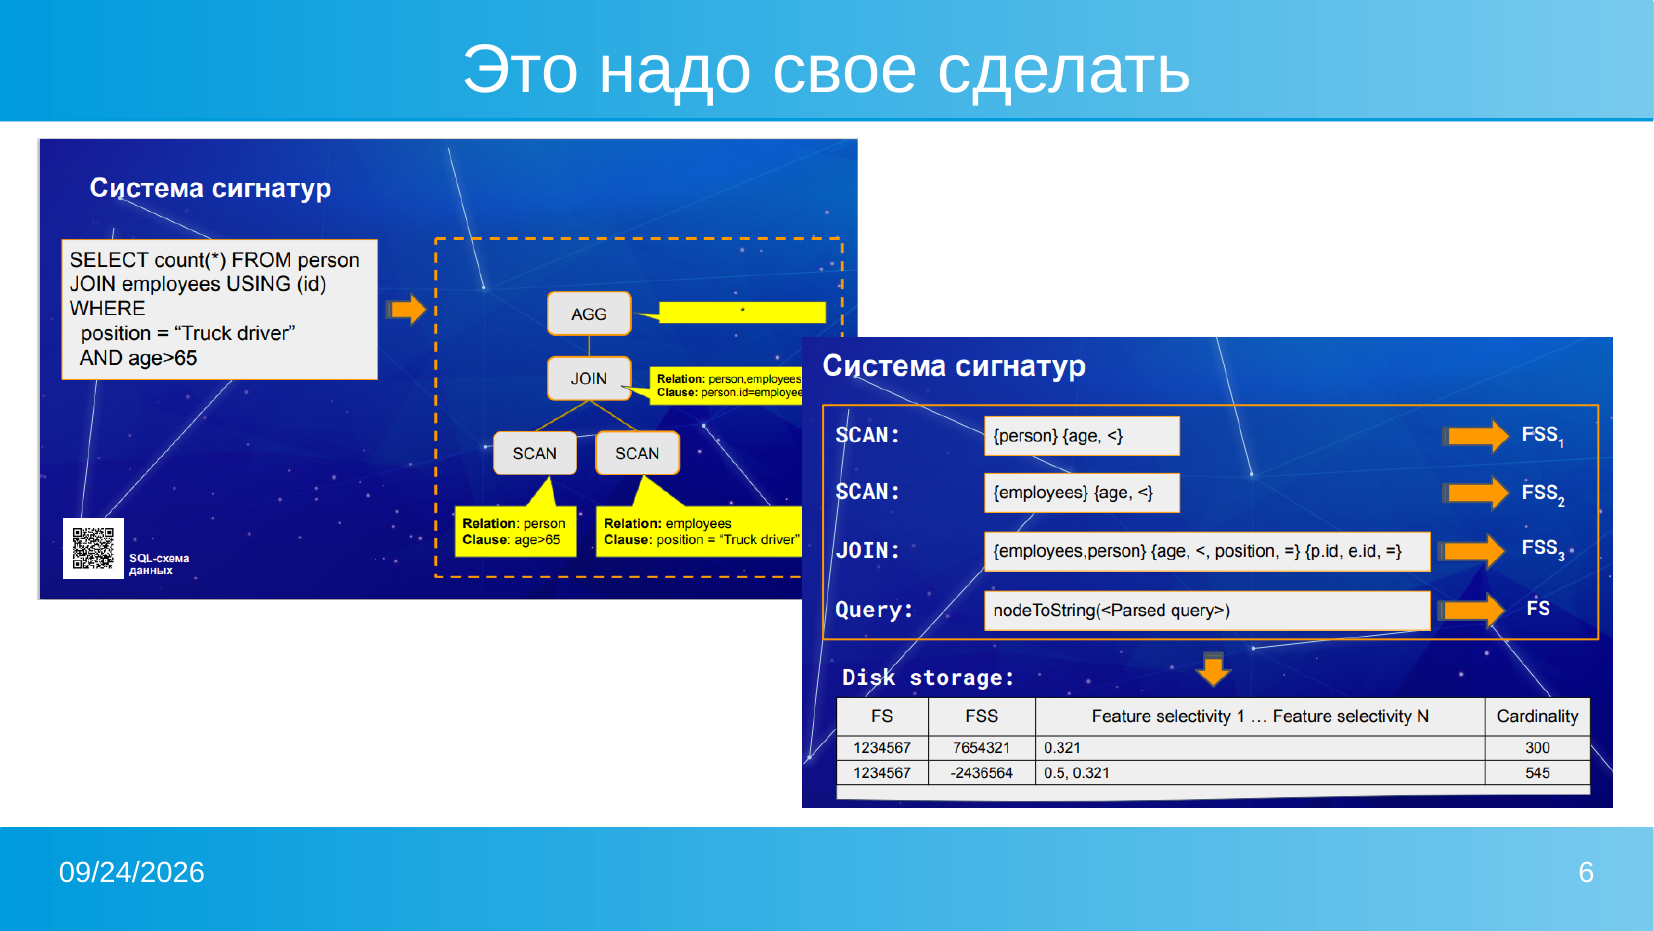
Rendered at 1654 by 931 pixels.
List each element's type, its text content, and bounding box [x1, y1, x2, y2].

picture [37, 138, 1613, 808]
title Это надо свое сделать [59, 29, 1595, 108]
